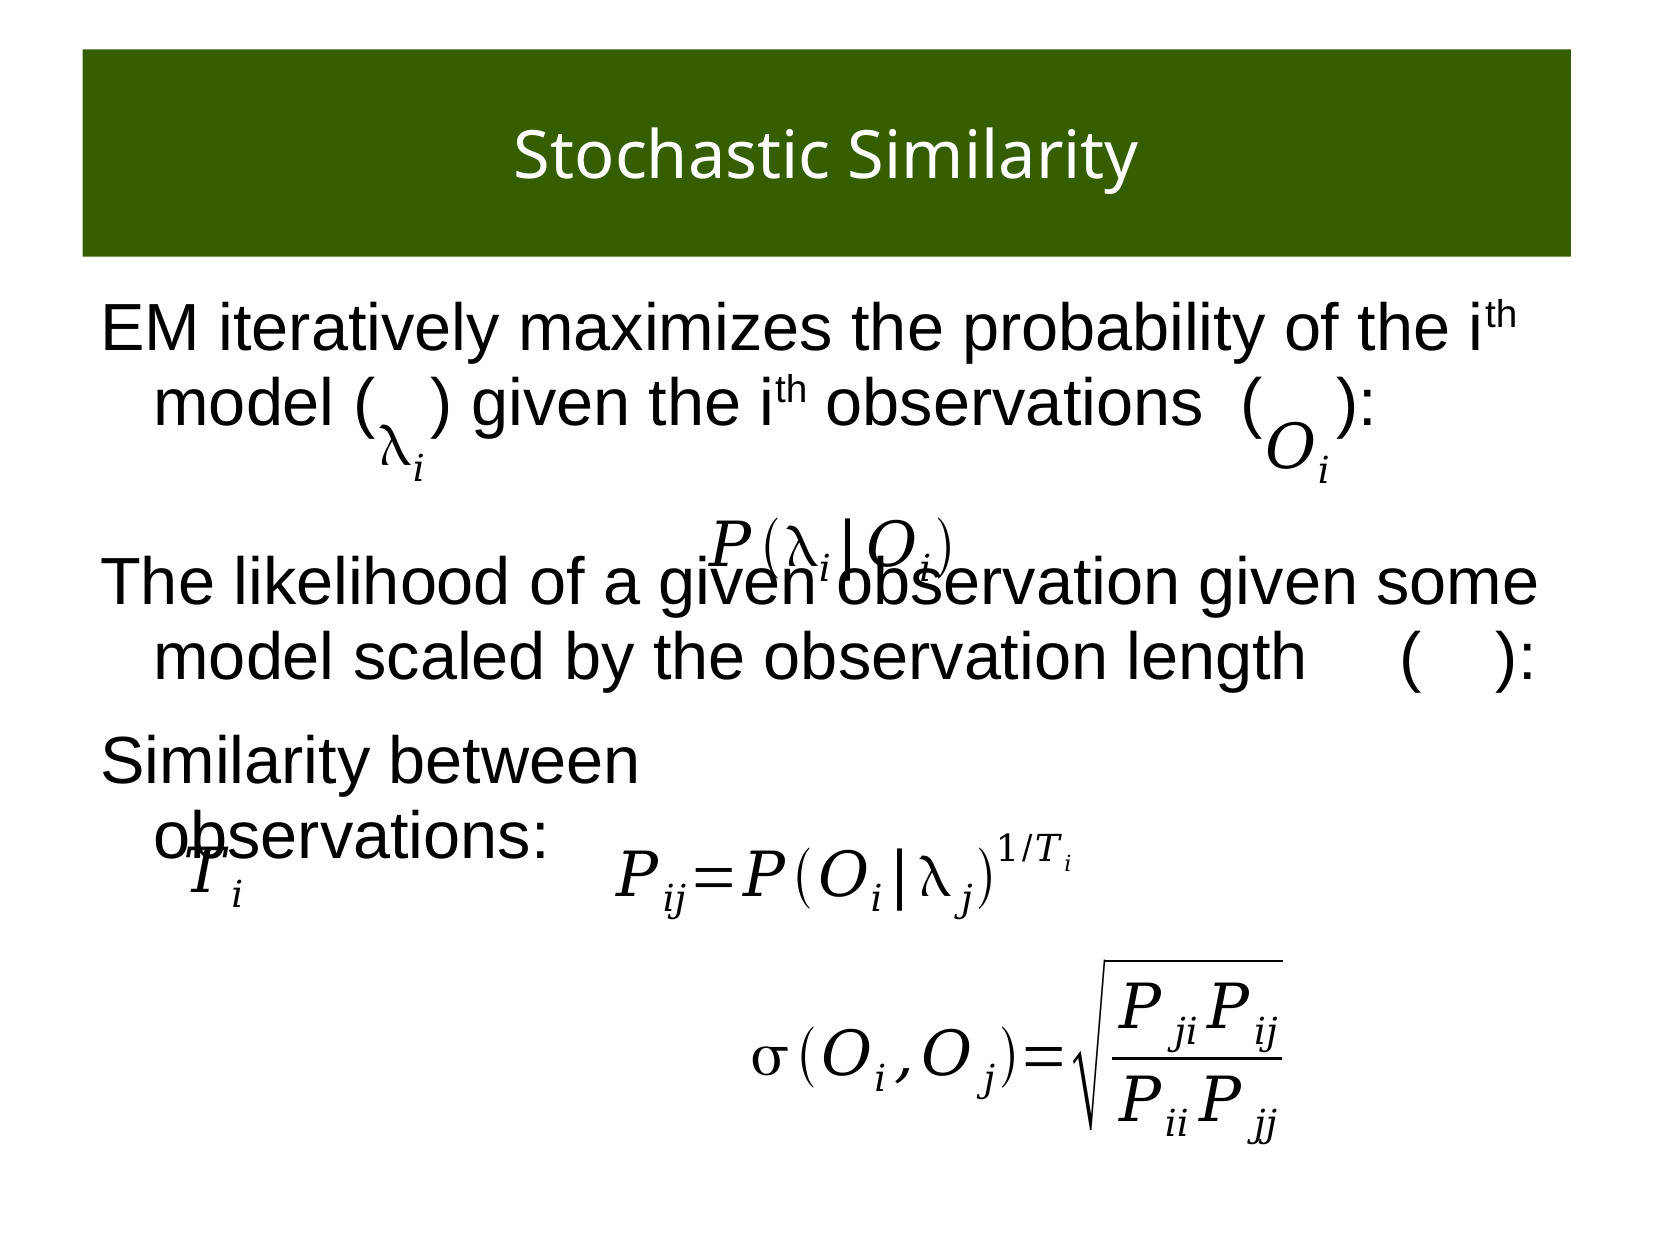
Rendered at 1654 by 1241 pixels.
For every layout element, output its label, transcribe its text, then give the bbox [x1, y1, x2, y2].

chart [370, 407, 431, 491]
chart [699, 508, 960, 591]
chart [606, 827, 1078, 921]
chart [768, 593, 887, 653]
chart [176, 834, 250, 917]
title Stochastic Similarity [82, 49, 1571, 257]
list EM iteratively maximizes the probability of the ith model ( ) given the ith observations ( ): The likelihood of a given observation given some model scaled by the observation length ( ): Similarity between observations: [82, 290, 1571, 1140]
chart [1258, 410, 1337, 493]
chart [743, 956, 1291, 1146]
